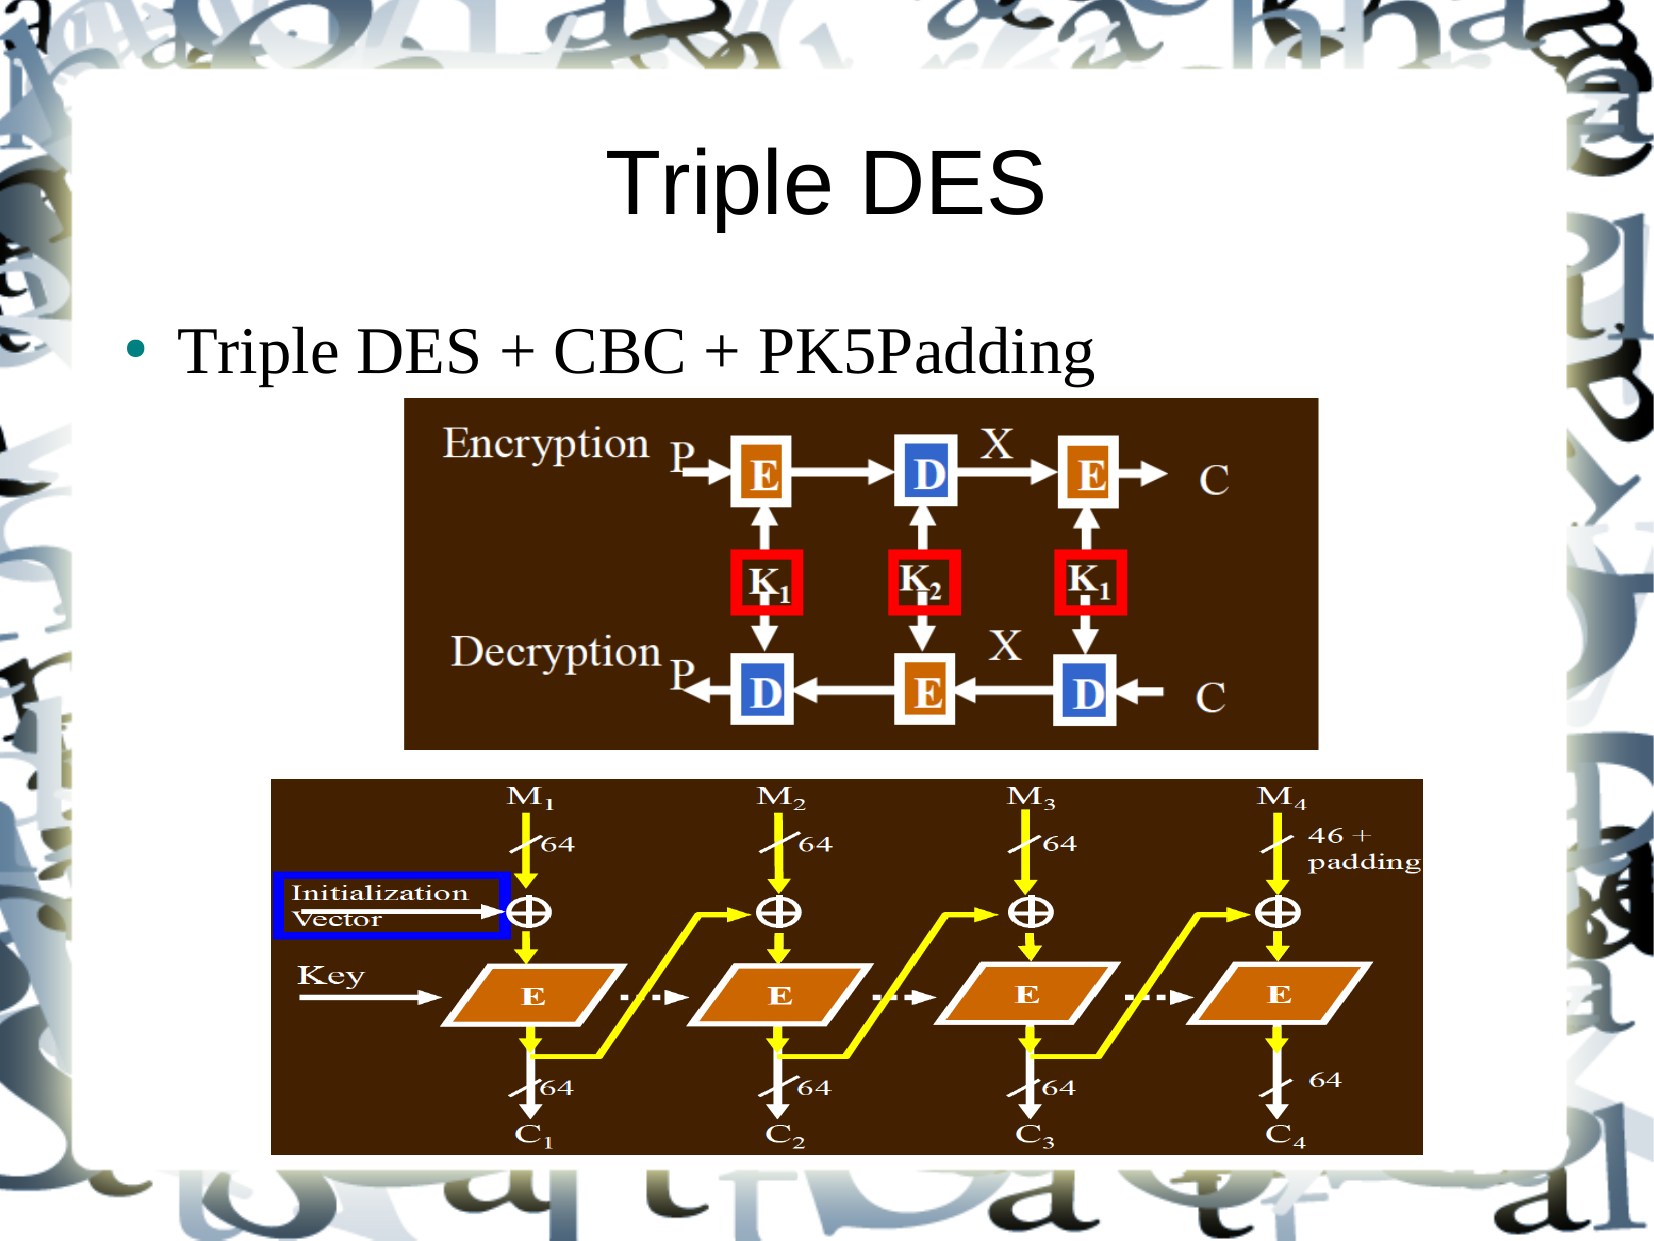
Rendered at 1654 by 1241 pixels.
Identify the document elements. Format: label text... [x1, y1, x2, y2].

picture [0, 0, 1654, 1241]
list Triple DES + CBC + PK5Padding [106, 313, 1530, 1028]
title Triple DES [82, 78, 1571, 287]
